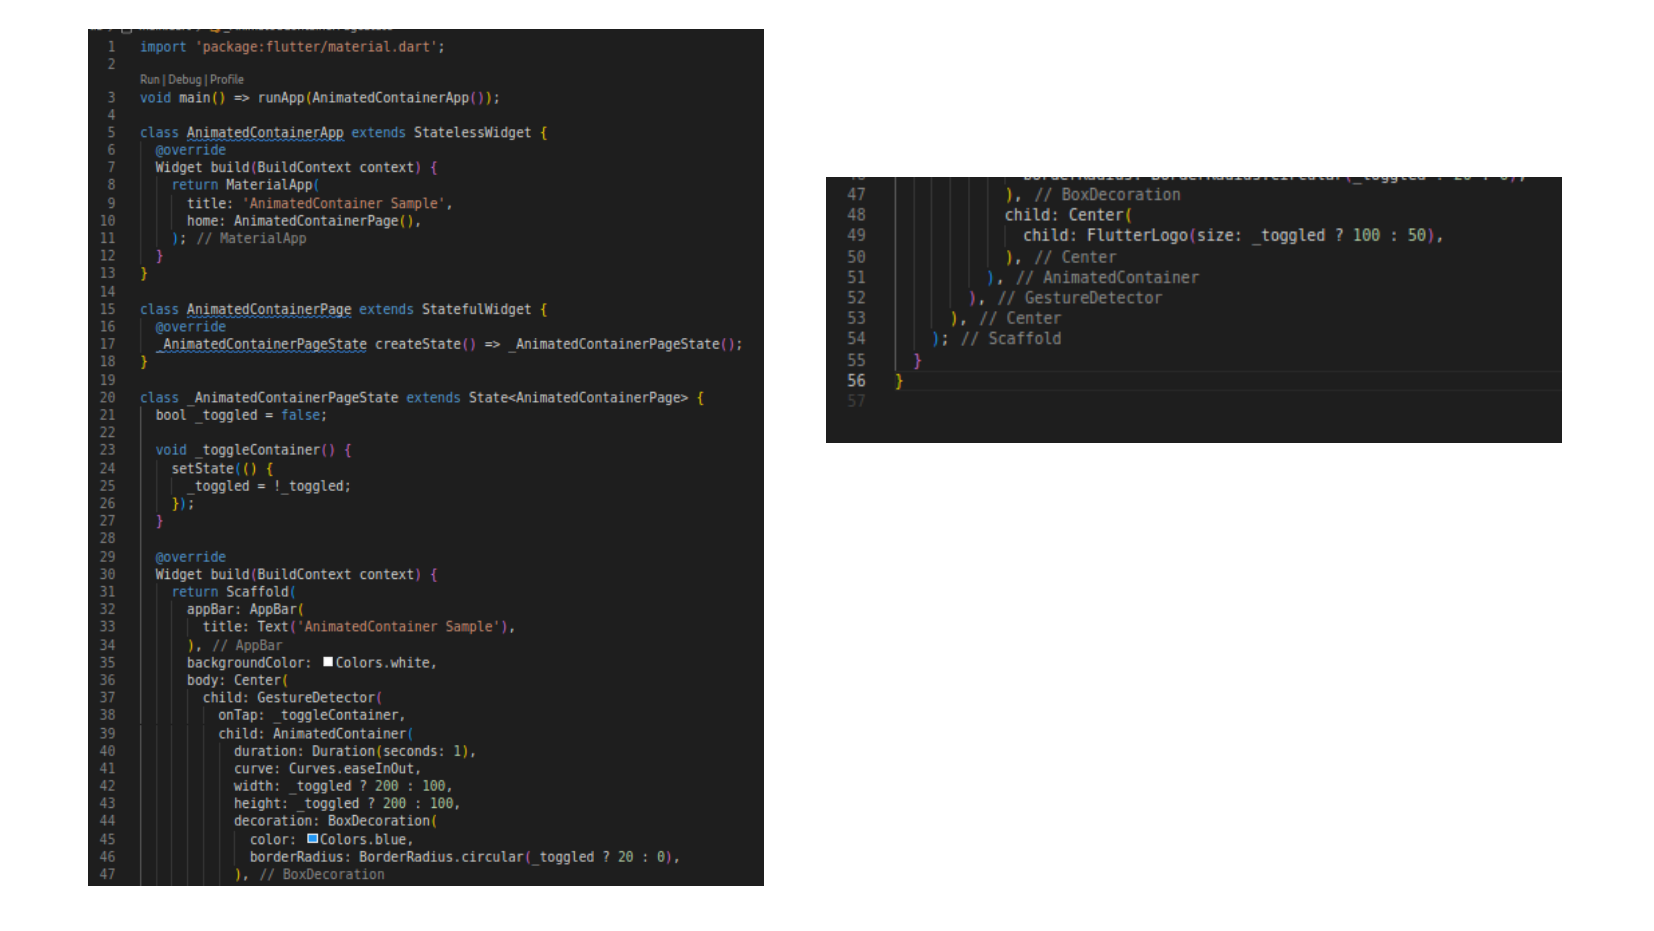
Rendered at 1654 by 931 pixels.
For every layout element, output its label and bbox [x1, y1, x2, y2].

picture [826, 177, 1562, 443]
picture [88, 29, 764, 886]
